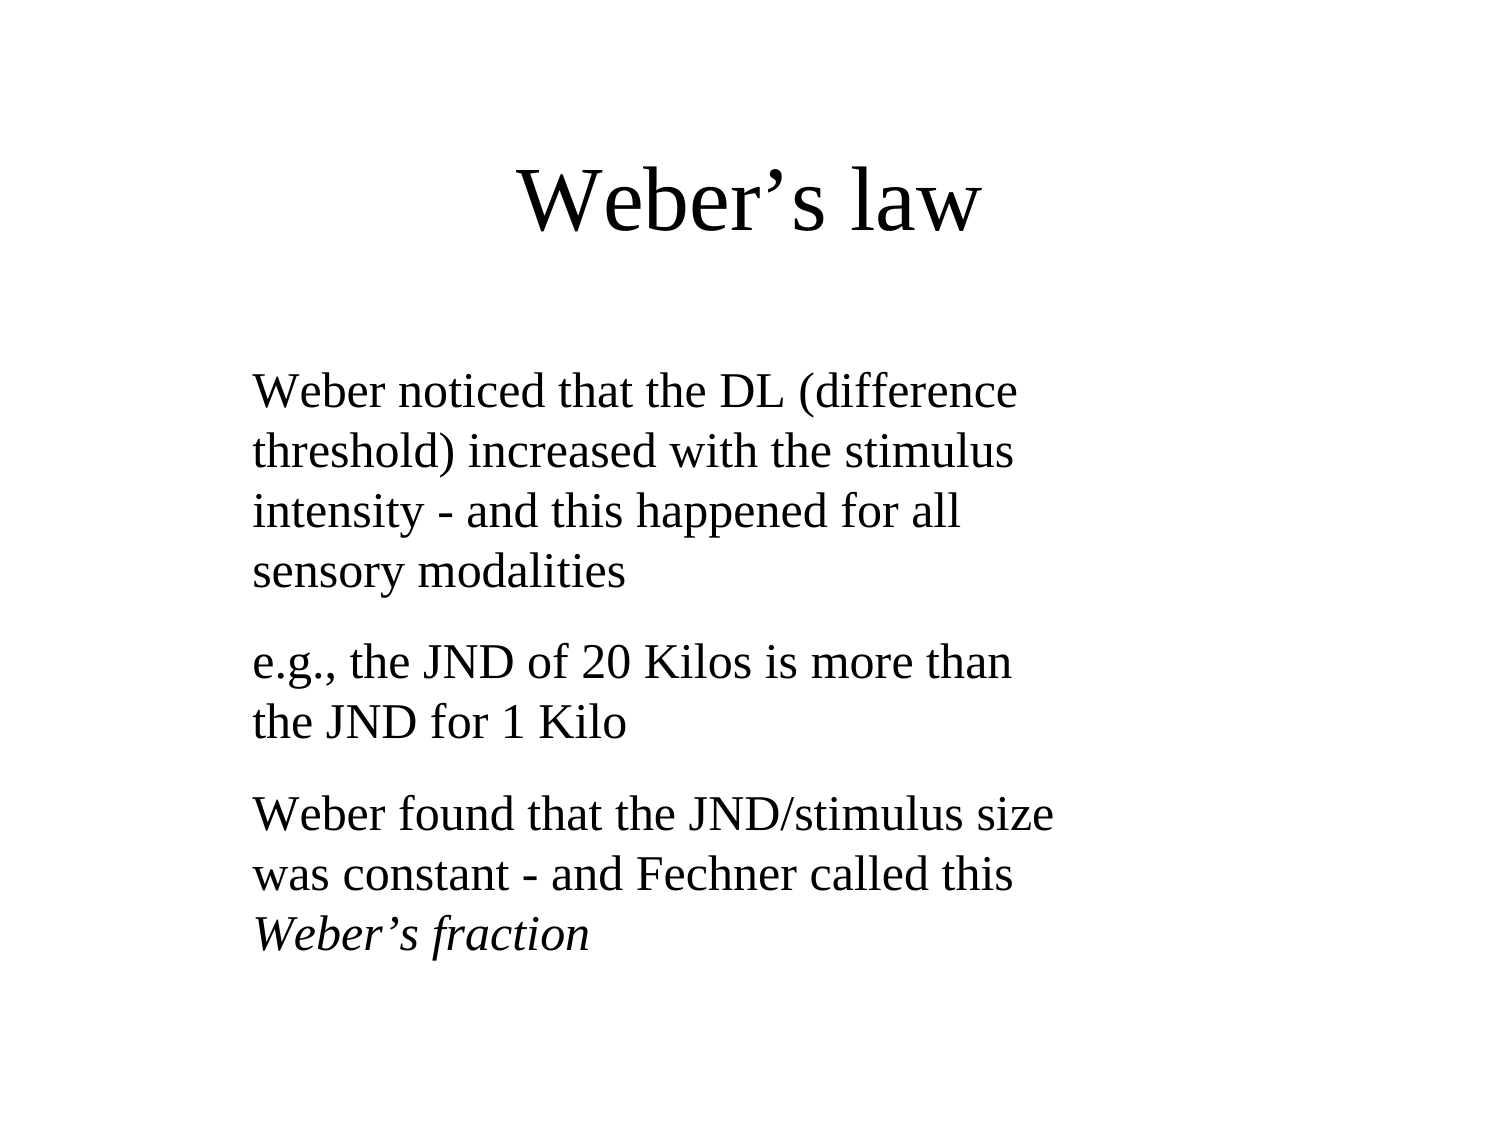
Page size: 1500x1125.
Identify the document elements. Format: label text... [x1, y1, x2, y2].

text_box Weber noticed that the DL (difference threshold) increased with the stimulus intensity - and this happened for all sensory modalities e.g., the JND of 20 Kilos is more than the JND for 1 Kilo Weber found that the JND/stimulus size was constant - and Fechner called this Weber’s fraction [237, 349, 1101, 968]
title Weber’s law [112, 99, 1388, 288]
